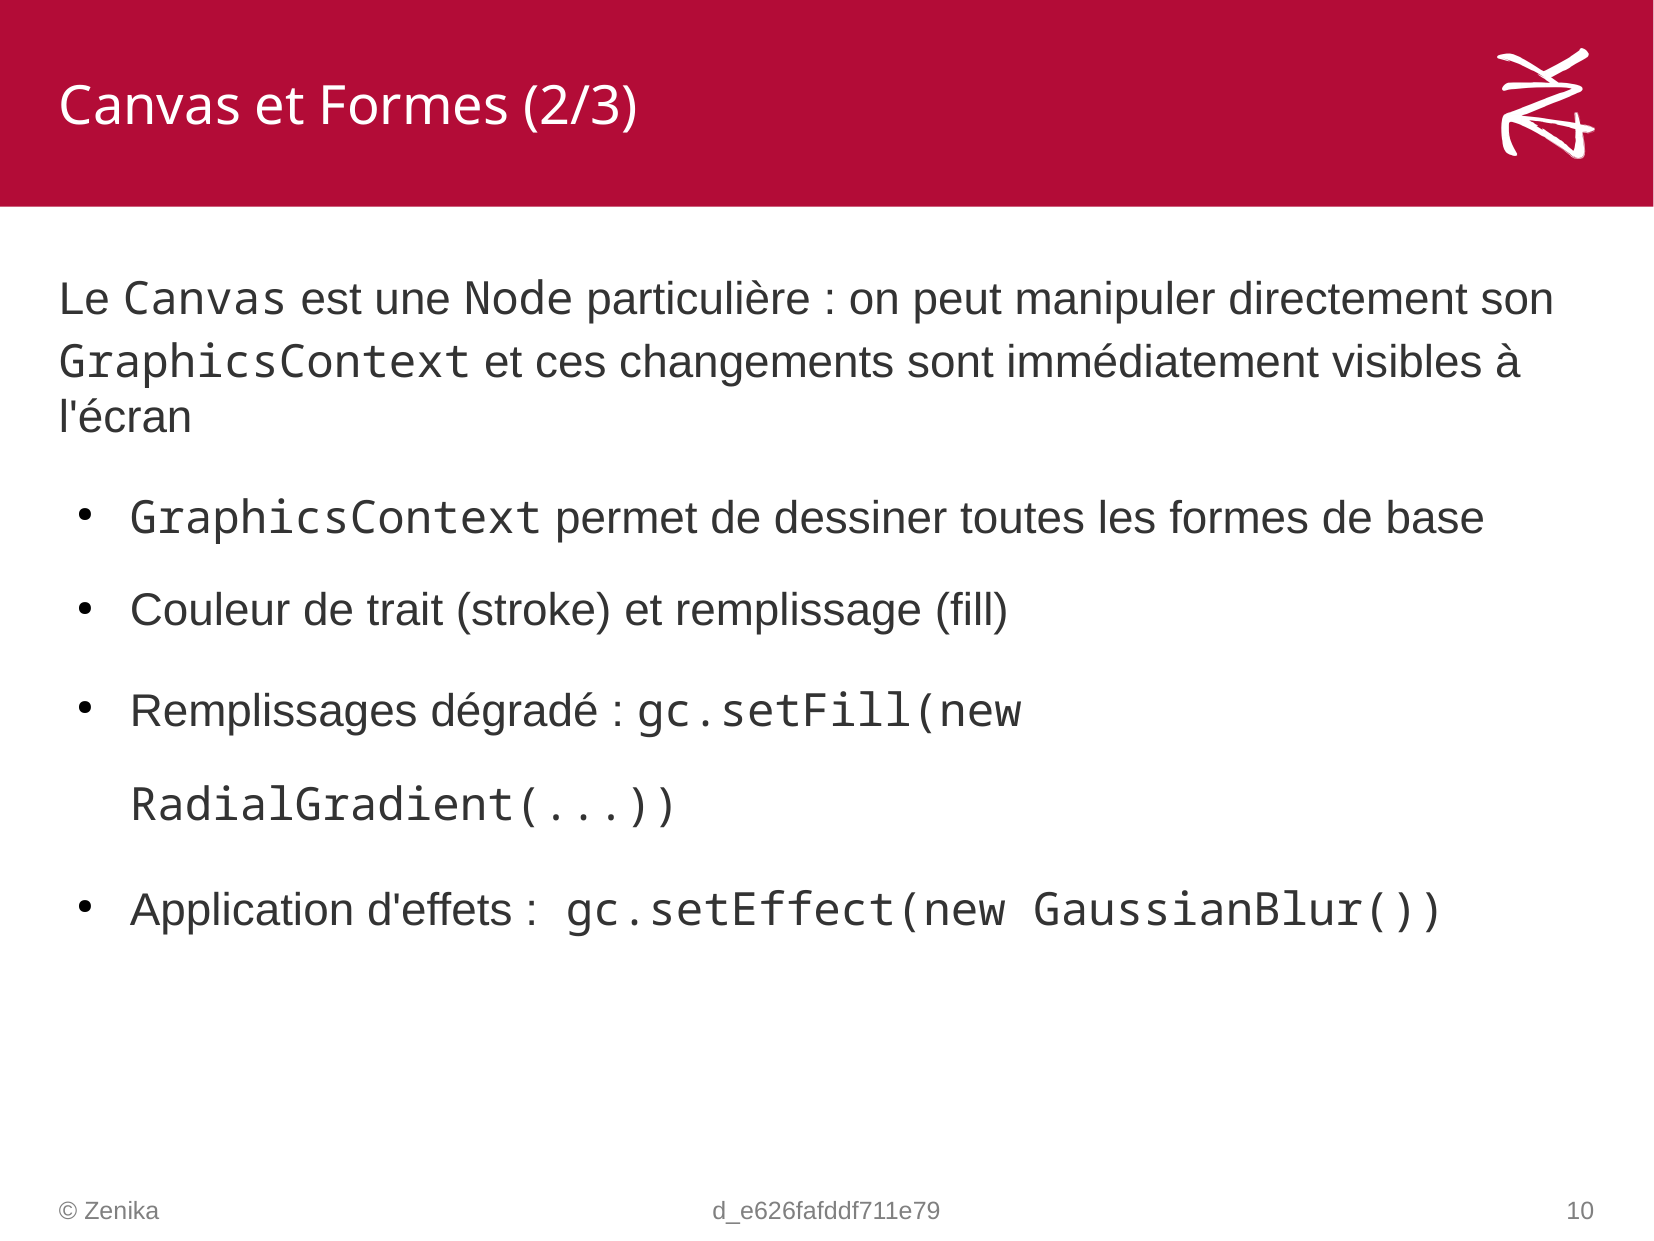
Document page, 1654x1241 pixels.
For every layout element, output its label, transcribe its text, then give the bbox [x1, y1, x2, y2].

title Canvas et Formes (2/3) [59, 29, 1595, 178]
list Le Canvas est une Node particulière : on peut manipuler directement son GraphicsContext et ces changements sont immédiatement visibles à l'écran GraphicsContext permet de dessiner toutes les formes de base Couleur de trait (stroke) et remplissage (fill) Remplissages dégradé : gc.setFill(new RadialGradient(...)) Application d'effets : gc.setEffect(new GaussianBlur()) [59, 265, 1595, 1182]
